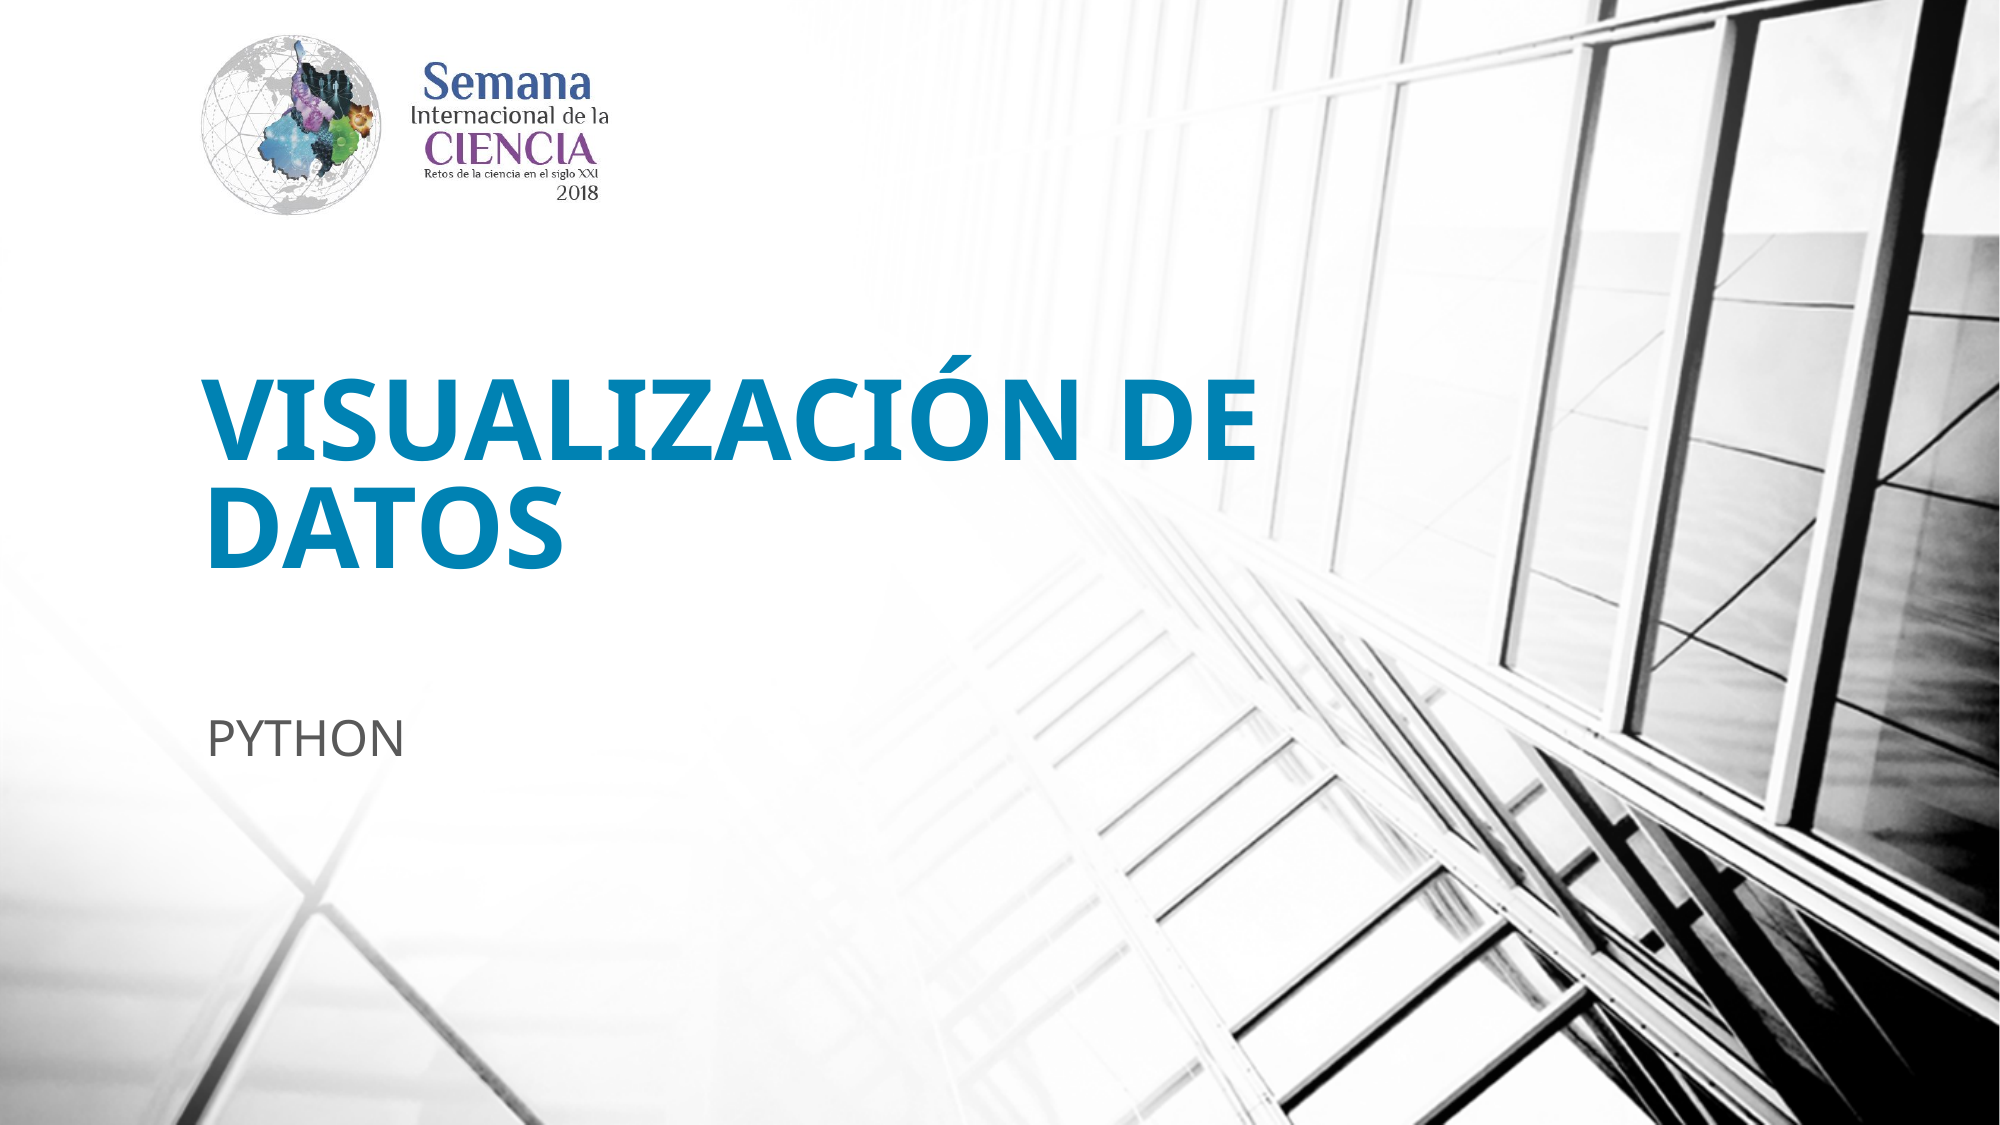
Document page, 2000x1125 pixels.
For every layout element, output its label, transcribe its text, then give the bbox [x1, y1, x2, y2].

picture [0, 0, 2000, 1125]
title VISUALIZACIÓN DE DATOS [186, 353, 1588, 598]
subtitle PYTHON [191, 705, 1017, 935]
